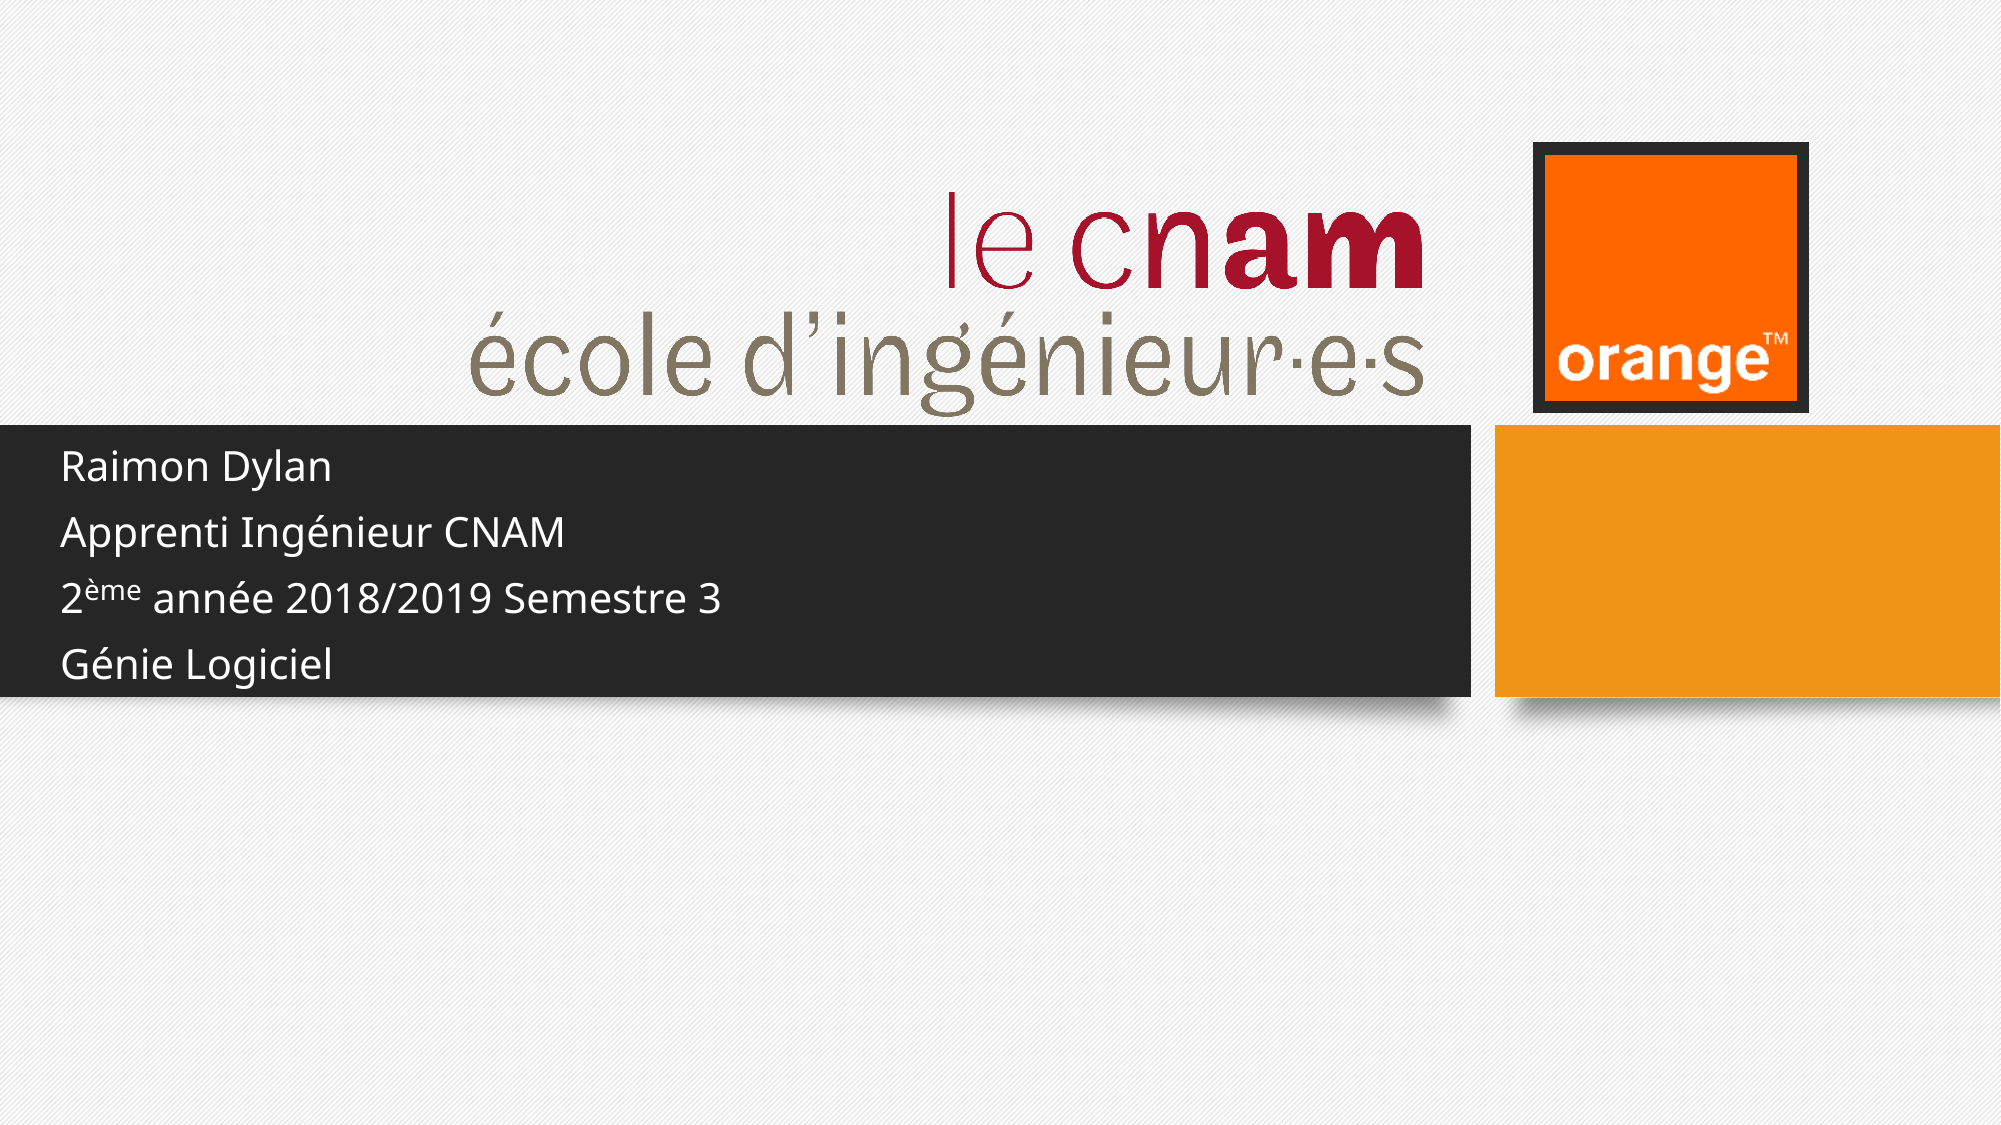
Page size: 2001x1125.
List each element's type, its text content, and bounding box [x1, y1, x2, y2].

subtitle Raimon Dylan Apprenti Ingénieur CNAM 2ème année 2018/2019 Semestre 3 Génie Logiciel [45, 437, 1546, 710]
picture [1545, 154, 1797, 401]
picture [391, 138, 1441, 460]
